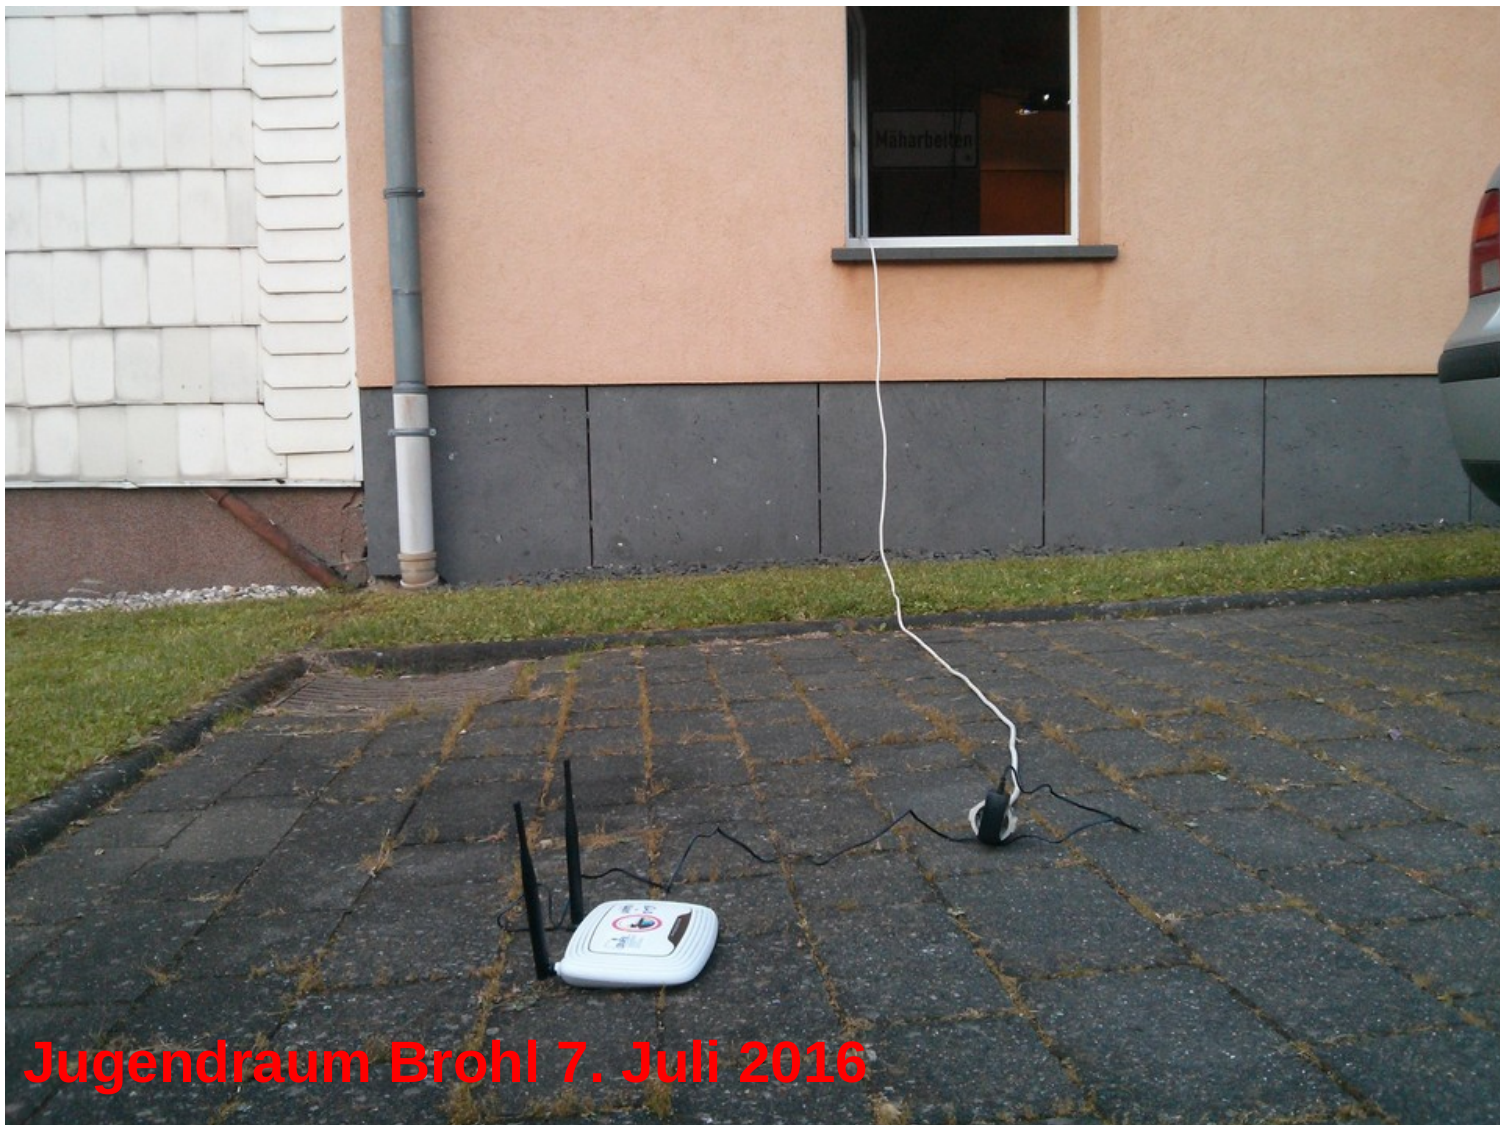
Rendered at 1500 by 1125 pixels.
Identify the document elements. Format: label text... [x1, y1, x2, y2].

title Jugendraum Brohl 7. Juli 2016 [23, 998, 1006, 1119]
picture [5, 6, 1500, 1125]
